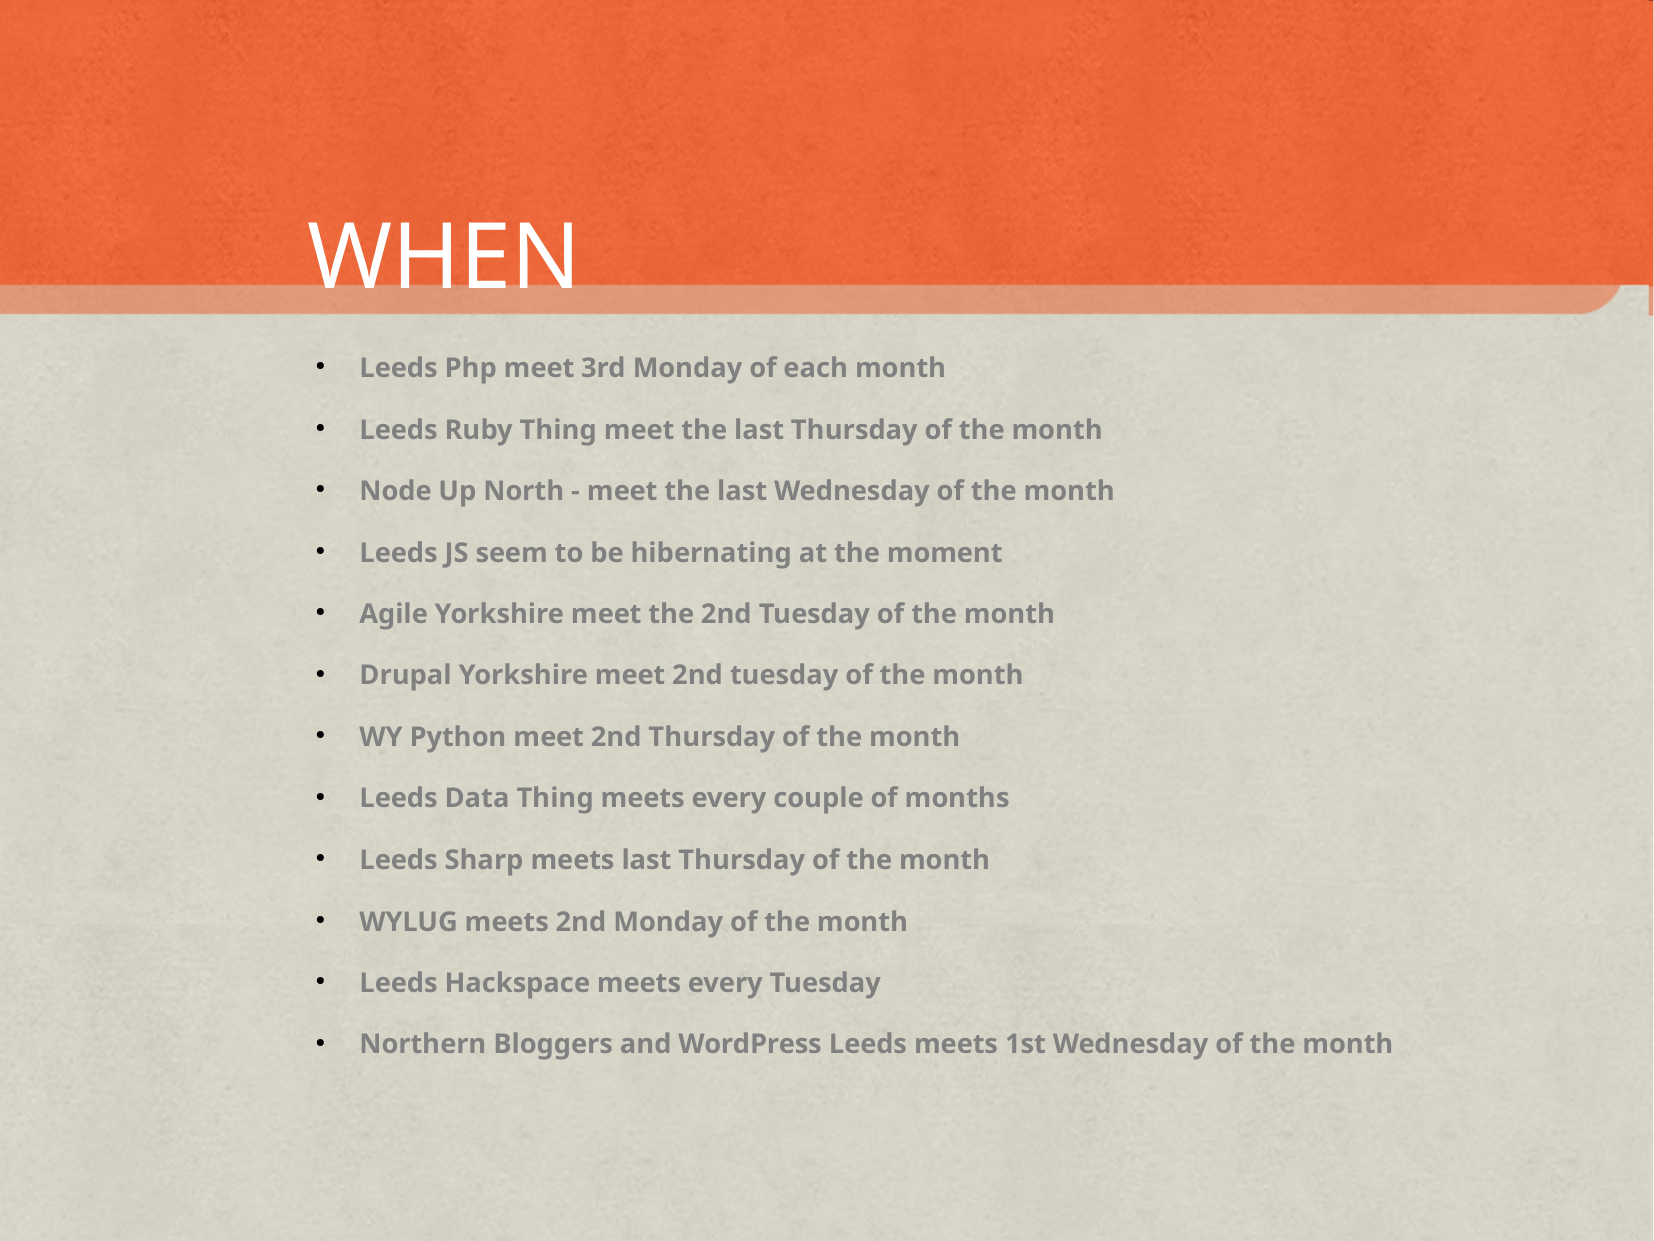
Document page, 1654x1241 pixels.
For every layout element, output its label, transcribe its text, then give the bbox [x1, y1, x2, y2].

picture [0, 0, 1654, 1241]
list Leeds Php meet 3rd Monday of each month Leeds Ruby Thing meet the last Thursday of the month Node Up North - meet the last Wednesday of the month Leeds JS seem to be hibernating at the moment Agile Yorkshire meet the 2nd Tuesday of the month Drupal Yorkshire meet 2nd tuesday of the month WY Python meet 2nd Thursday of the month Leeds Data Thing meets every couple of months Leeds Sharp meets last Thursday of the month WYLUG meets 2nd Monday of the month Leeds Hackspace meets every Tuesday Northern Bloggers and WordPress Leeds meets 1st Wednesday of the month [301, 348, 1654, 1068]
title WHEN [307, 188, 1654, 317]
